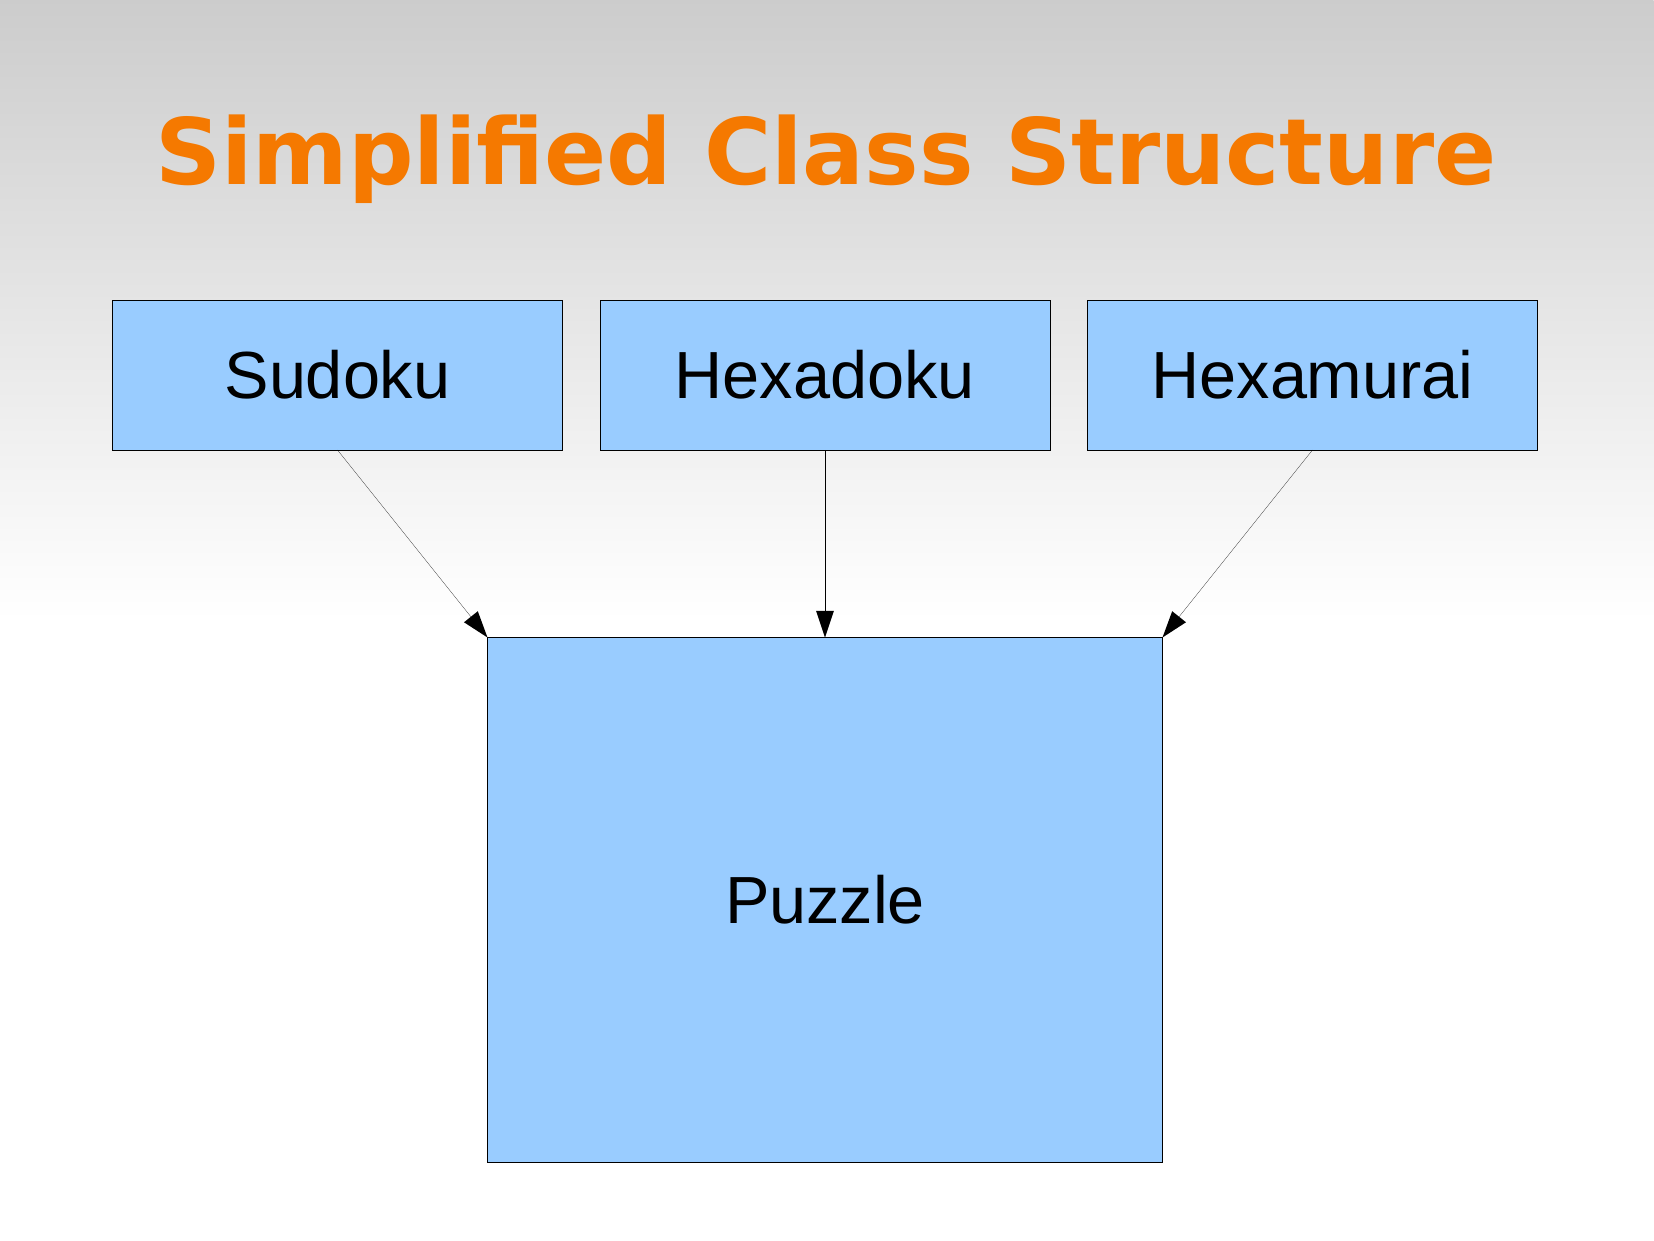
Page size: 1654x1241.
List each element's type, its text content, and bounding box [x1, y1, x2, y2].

title Simplified Class Structure [82, 56, 1571, 250]
text_box Sudoku [112, 300, 563, 451]
text_box Hexadoku [600, 300, 1051, 451]
text_box Hexamurai [1087, 300, 1538, 451]
text_box Puzzle [487, 637, 1163, 1163]
